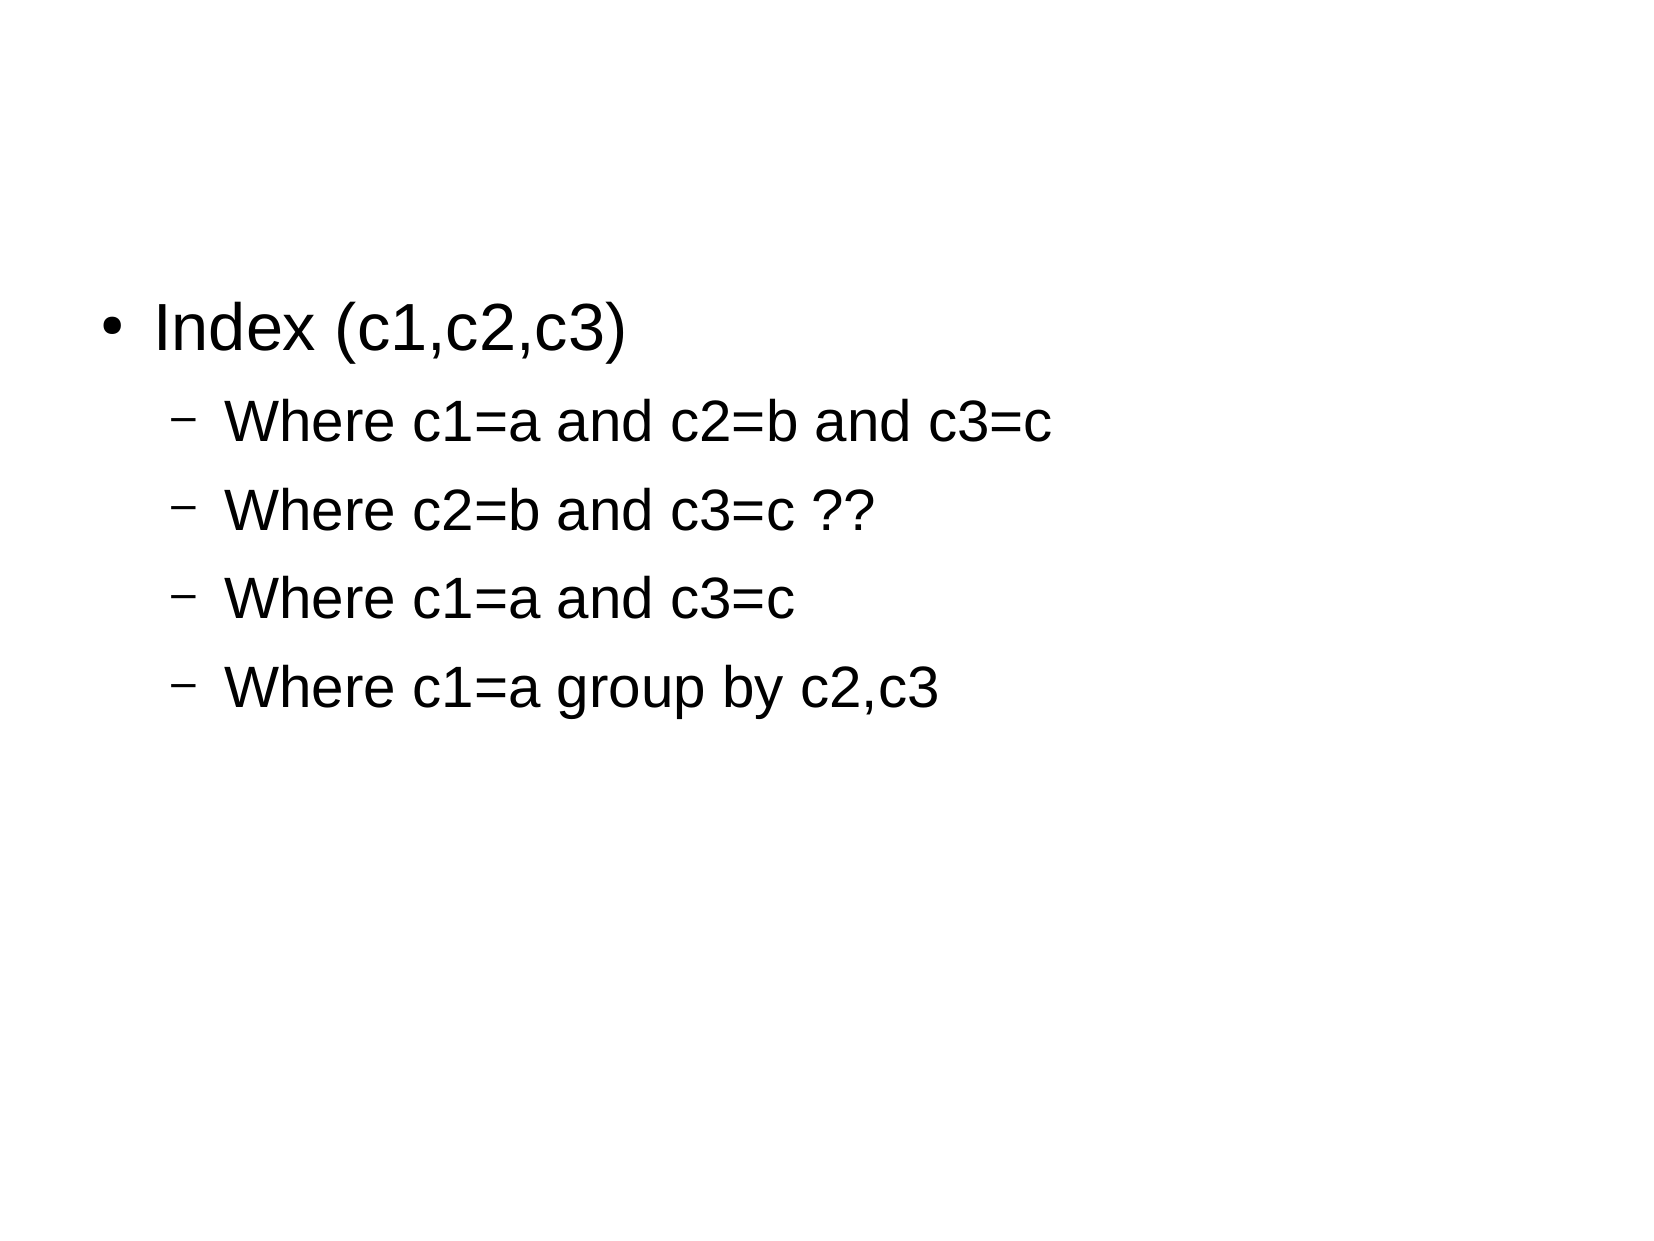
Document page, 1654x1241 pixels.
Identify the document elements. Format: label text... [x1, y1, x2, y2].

list Index (c1,c2,c3) Where c1=a and c2=b and c3=c Where c2=b and c3=c ?? Where c1=a and c3=c Where c1=a group by c2,c3 [82, 290, 1571, 1010]
